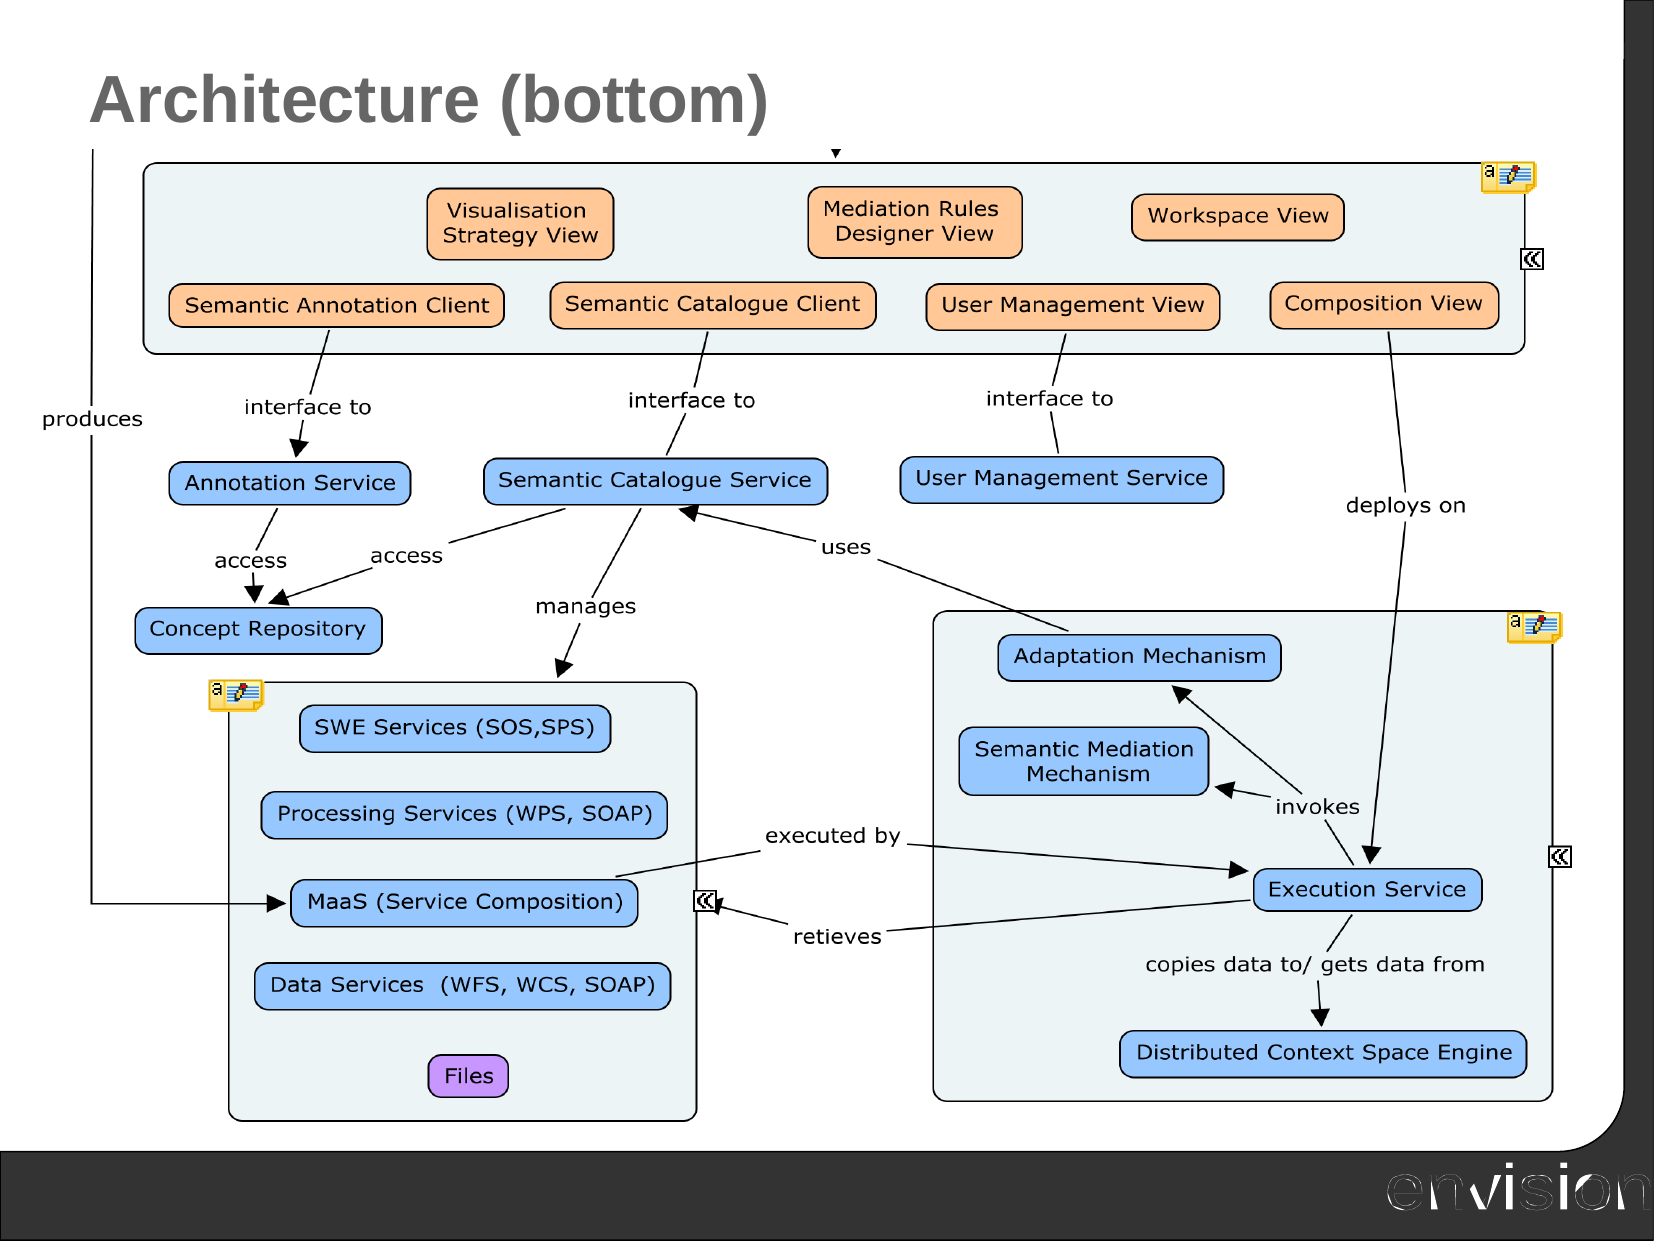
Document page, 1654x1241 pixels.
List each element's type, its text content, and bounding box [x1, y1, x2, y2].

picture [37, 149, 1576, 1126]
title Architecture (bottom) [88, 3, 1571, 149]
